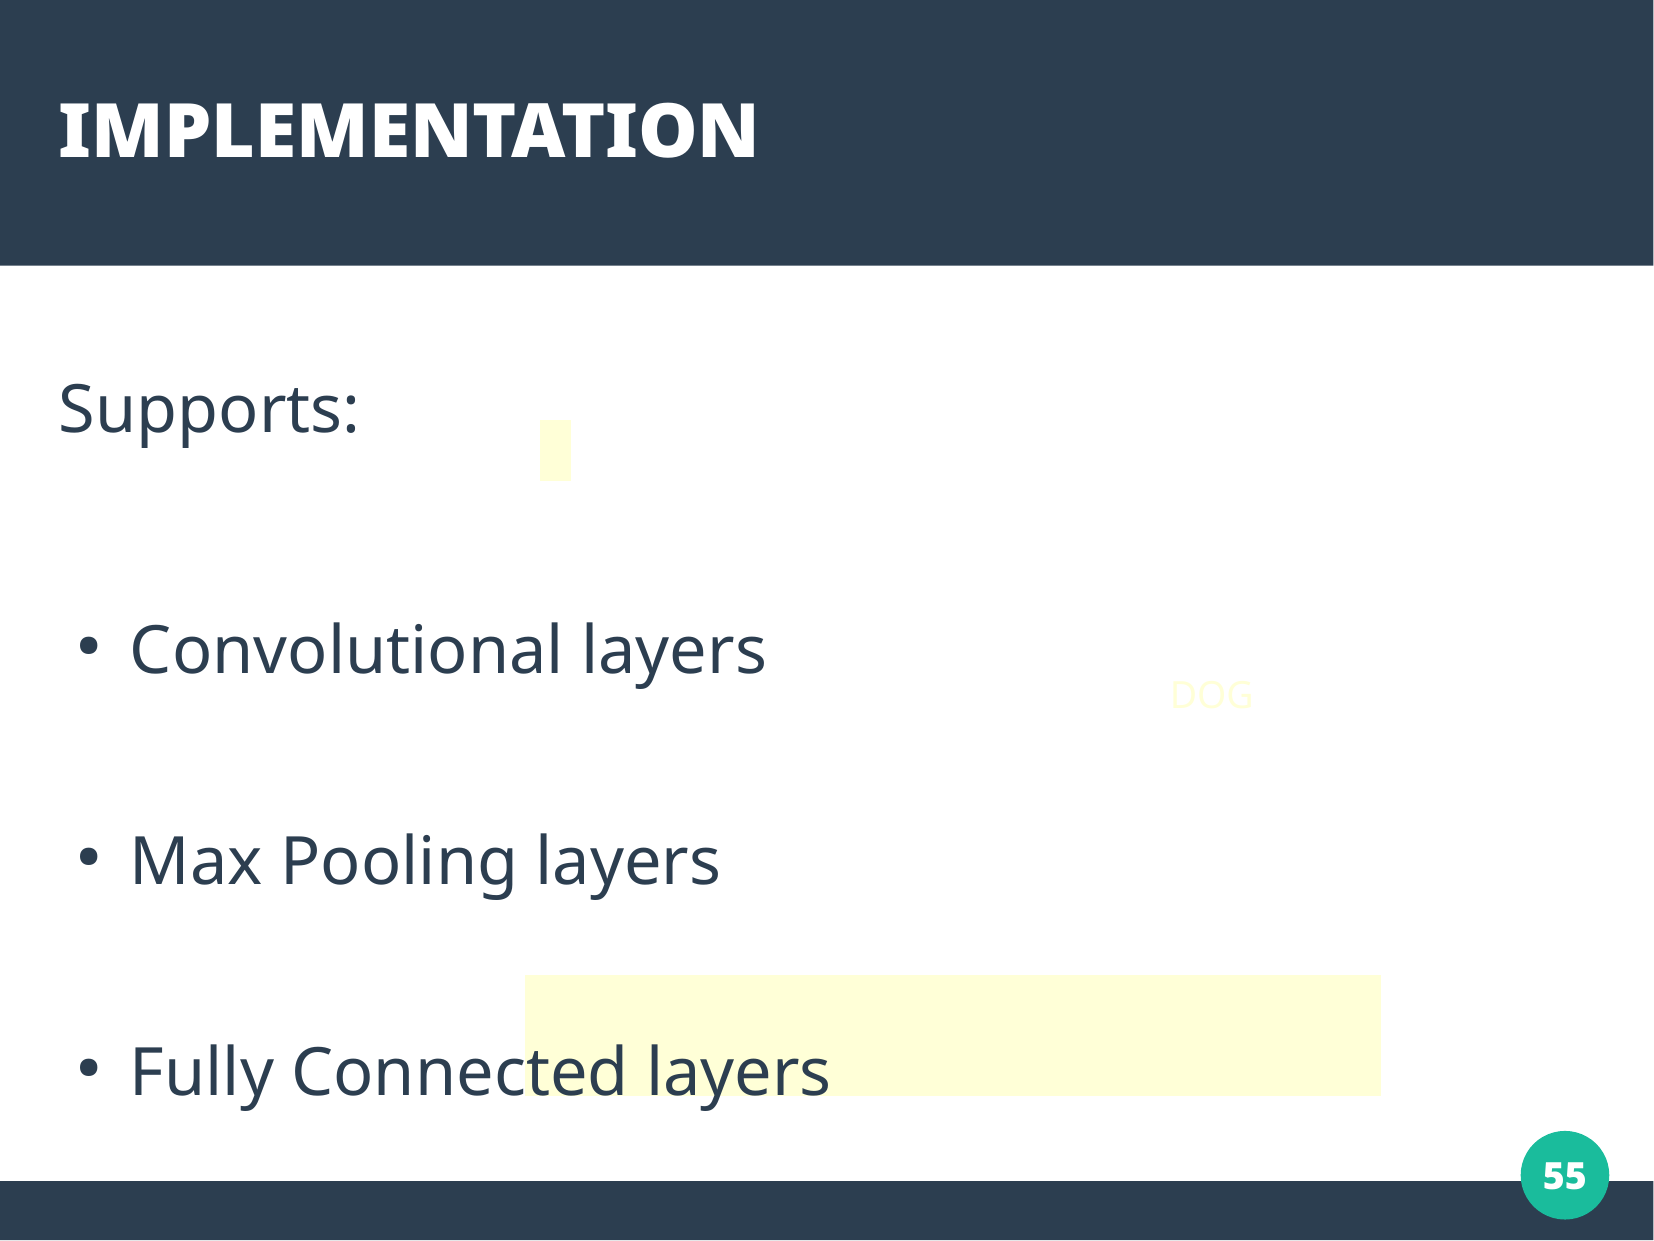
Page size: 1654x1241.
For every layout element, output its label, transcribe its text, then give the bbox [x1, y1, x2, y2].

list Supports: Convolutional layers Max Pooling layers Fully Connected layers [59, 324, 1595, 1152]
title IMPLEMENTATION [59, 49, 1595, 207]
